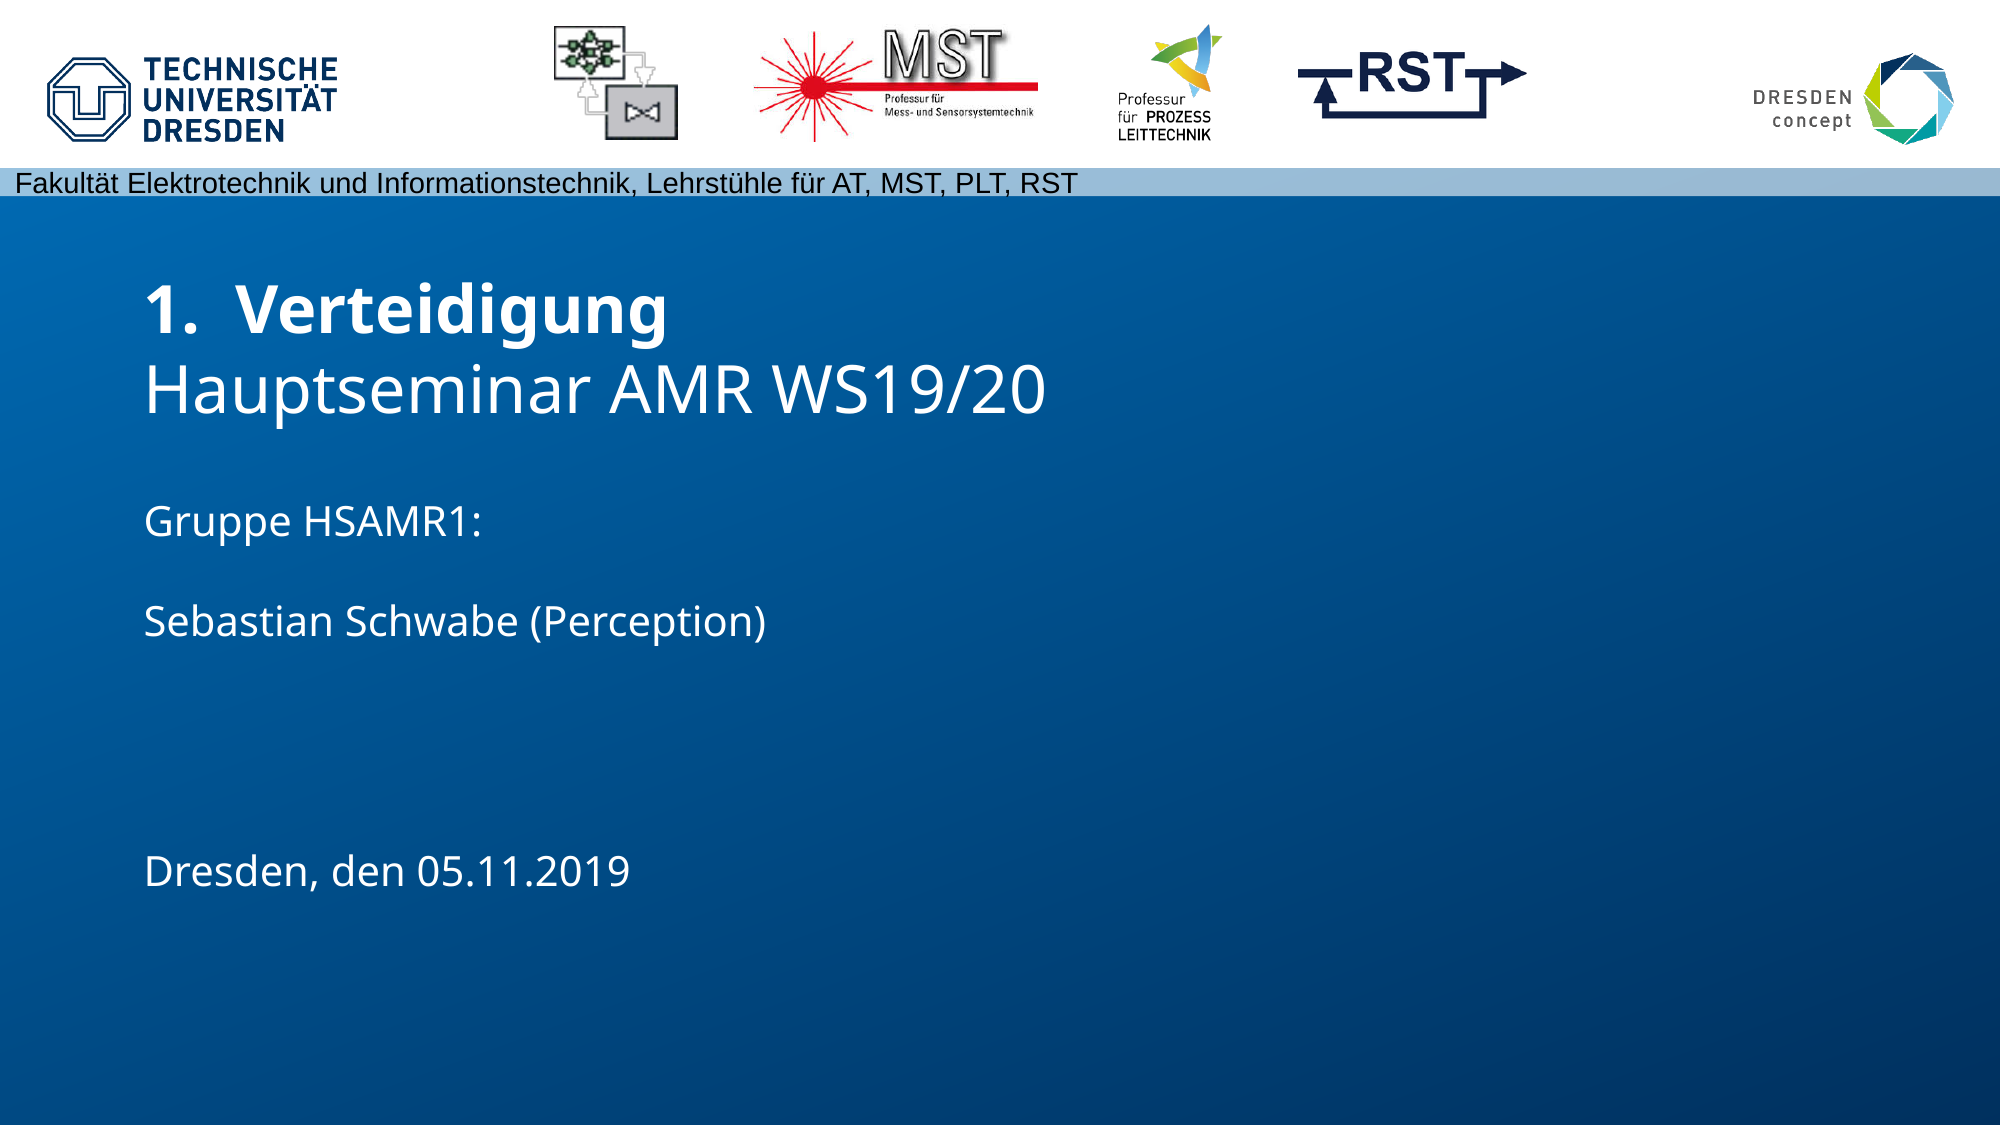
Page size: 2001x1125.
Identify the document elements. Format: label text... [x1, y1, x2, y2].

text_box 1. Verteidigung Hauptseminar AMR WS19/20 [143, 267, 1856, 427]
picture [753, 17, 1038, 142]
picture [47, 57, 337, 142]
picture [1298, 19, 1527, 148]
picture [1106, 20, 1232, 146]
picture [1754, 53, 1954, 145]
picture [554, 26, 678, 140]
text_box Gruppe HSAMR1: Sebastian Schwabe (Perception) Dresden, den 05.11.2019 [143, 495, 1856, 714]
